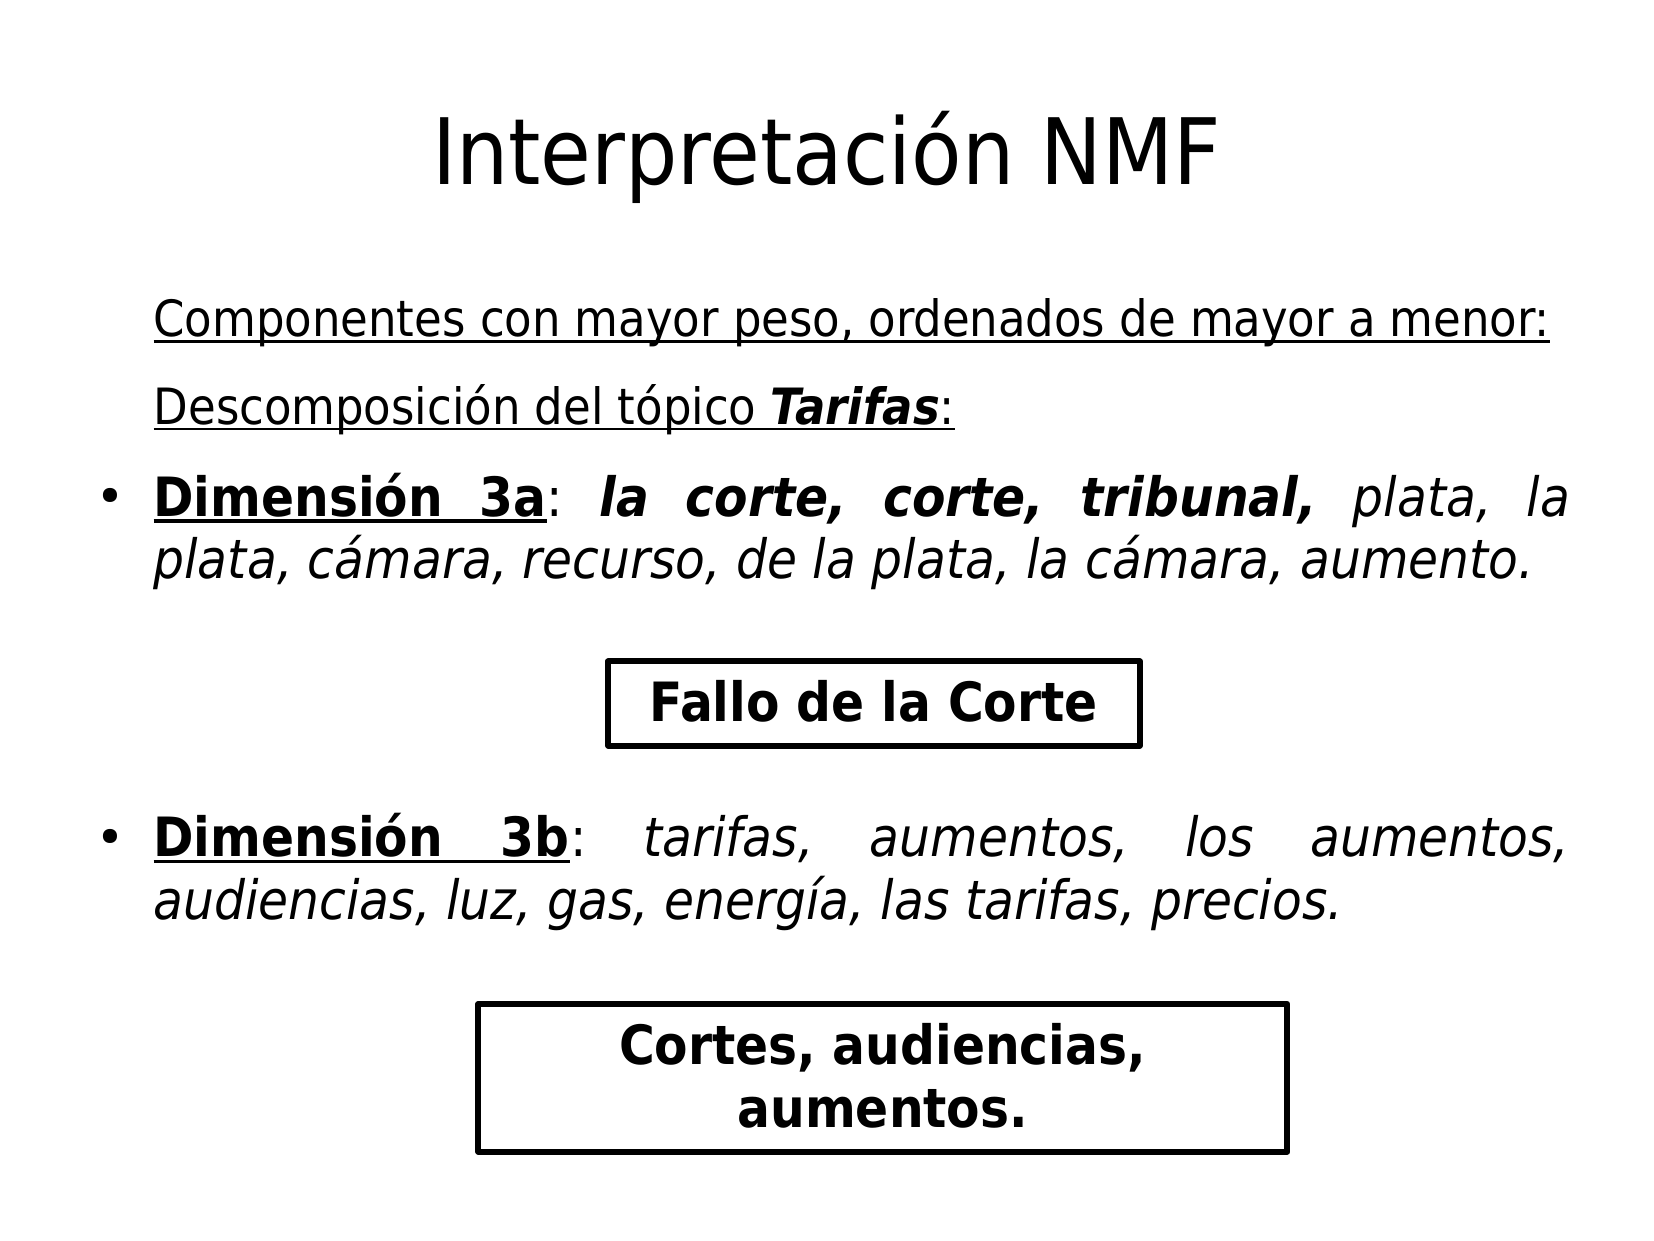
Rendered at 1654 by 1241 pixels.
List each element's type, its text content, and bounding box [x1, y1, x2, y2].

text_box Fallo de la Corte [608, 661, 1140, 746]
text_box Cortes, audiencias, aumentos. [478, 1003, 1288, 1152]
title Interpretación NMF [82, 49, 1571, 257]
list Componentes con mayor peso, ordenados de mayor a menor: Descomposición del tópico Tarifas: Dimensión 3a: la corte, corte, tribunal, plata, la plata, cámara, recurso, de la plata, la cámara, aumento. Dimensión 3b: tarifas, aumentos, los aumentos, audiencias, luz, gas, energía, las tarifas, precios. [82, 290, 1571, 1205]
